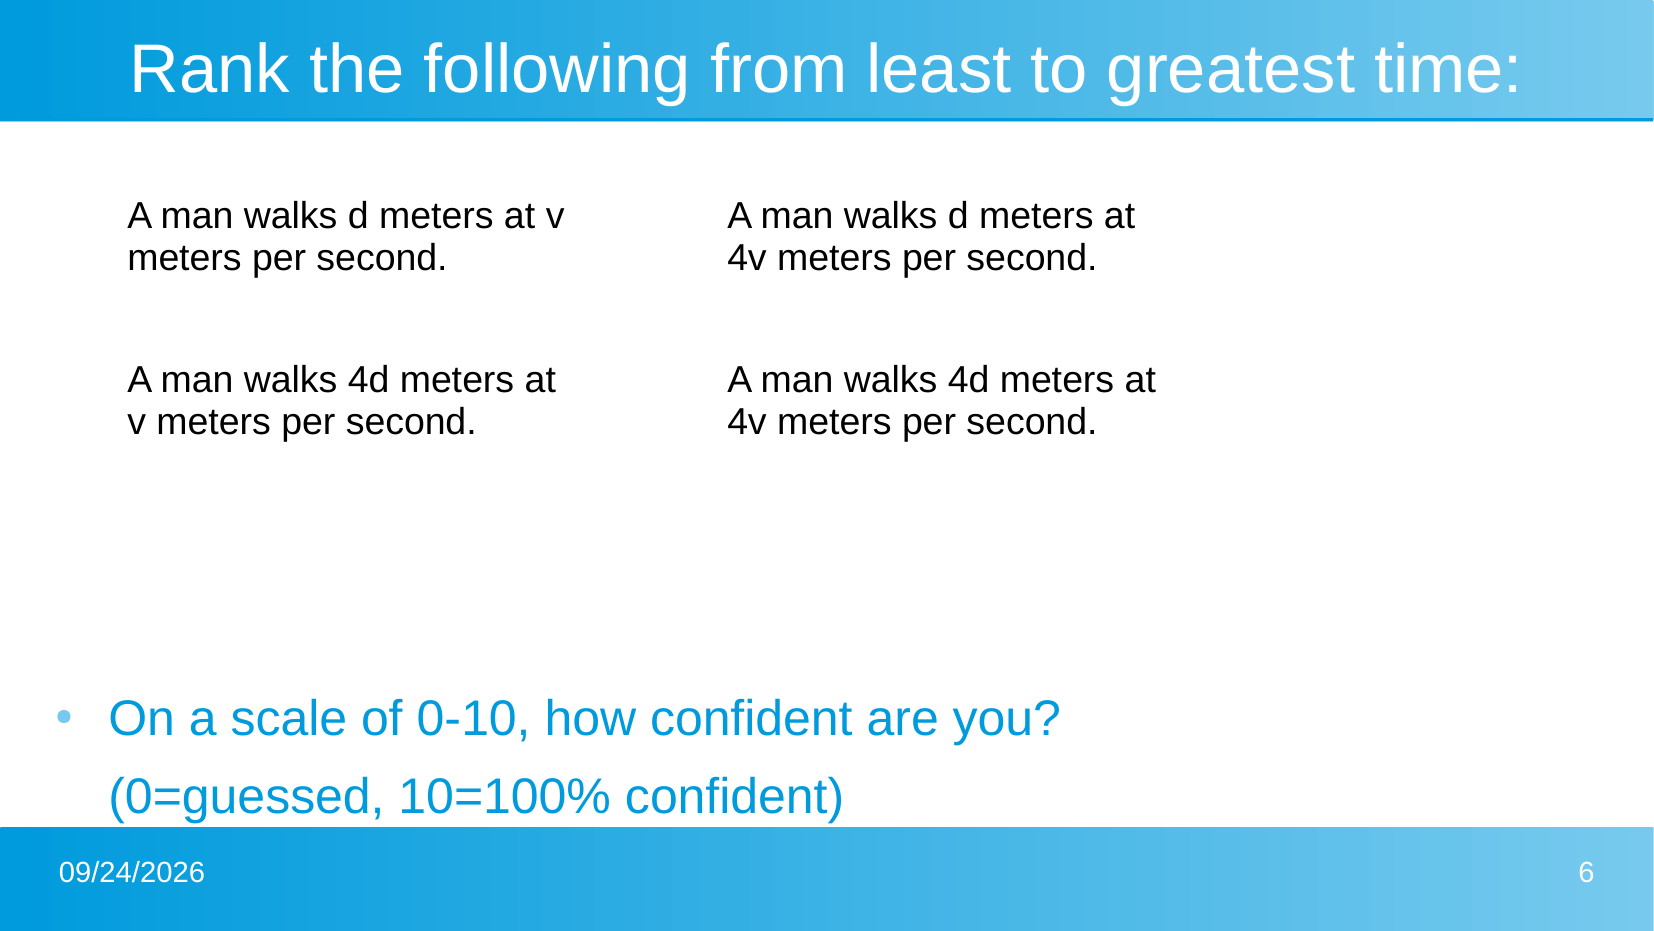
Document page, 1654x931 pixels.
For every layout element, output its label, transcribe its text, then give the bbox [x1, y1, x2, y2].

text_box A man walks 4d meters at v meters per second. [112, 351, 601, 451]
title Rank the following from least to greatest time: [59, 29, 1595, 108]
text_box A man walks d meters at 4v meters per second. [712, 187, 1201, 287]
text_box A man walks 4d meters at 4v meters per second. [712, 351, 1201, 451]
text_box A man walks d meters at v meters per second. [112, 187, 601, 287]
list On a scale of 0-10, how confident are you? (0=guessed, 10=100% confident) [37, 612, 1573, 931]
